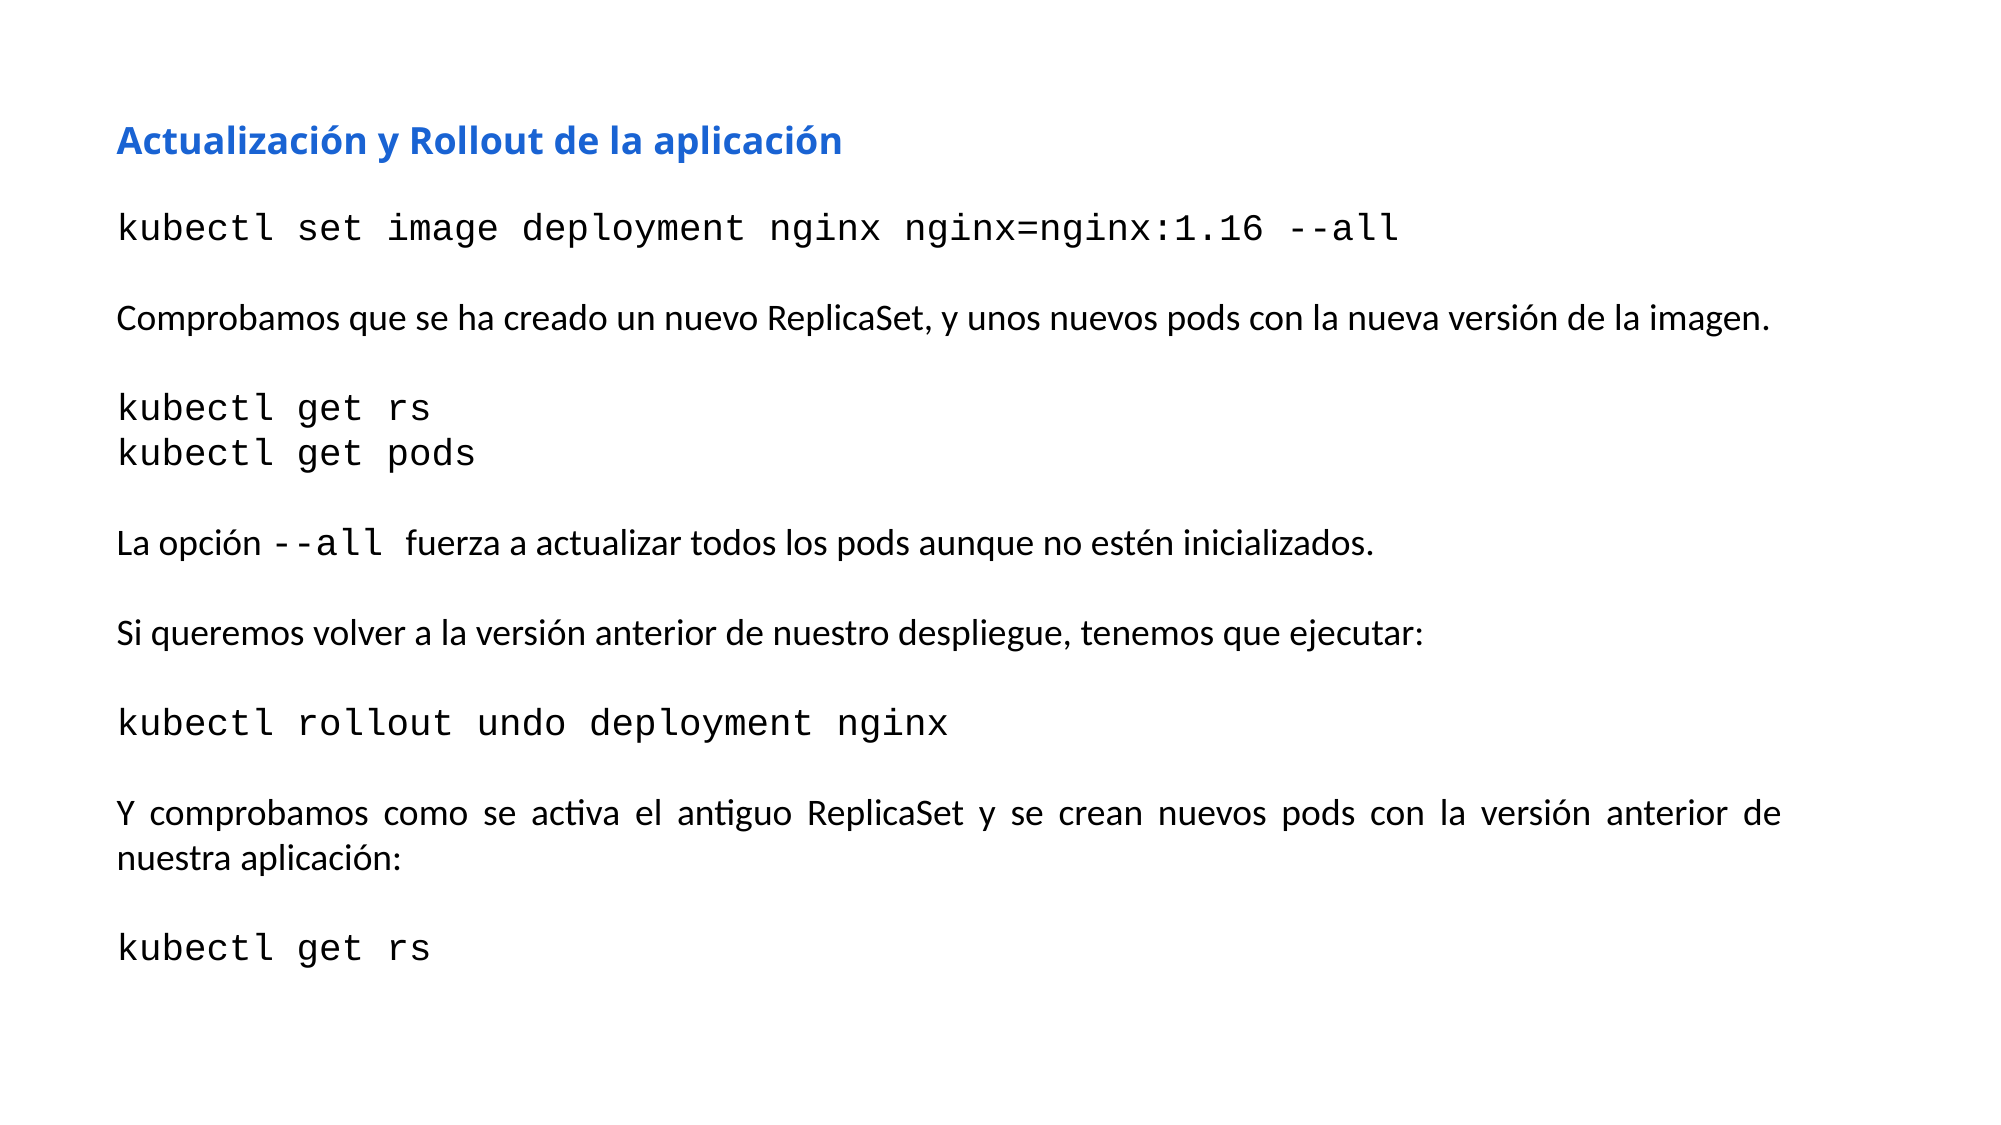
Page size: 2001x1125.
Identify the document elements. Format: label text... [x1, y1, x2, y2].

text_box Actualización y Rollout de la aplicación [101, 110, 1016, 170]
text_box kubectl set image deployment nginx nginx=nginx:1.16 --all Comprobamos que se ha creado un nuevo ReplicaSet, y unos nuevos pods con la nueva versión de la imagen. kubectl get rs kubectl get pods La opción --all fuerza a actualizar todos los pods aunque no estén inicializados. Si queremos volver a la versión anterior de nuestro despliegue, tenemos que ejecutar: kubectl rollout undo deployment nginx Y comprobamos como se activa el antiguo ReplicaSet y se crean nuevos pods con la versión anterior de nuestra aplicación: kubectl get rs [101, 195, 1799, 901]
